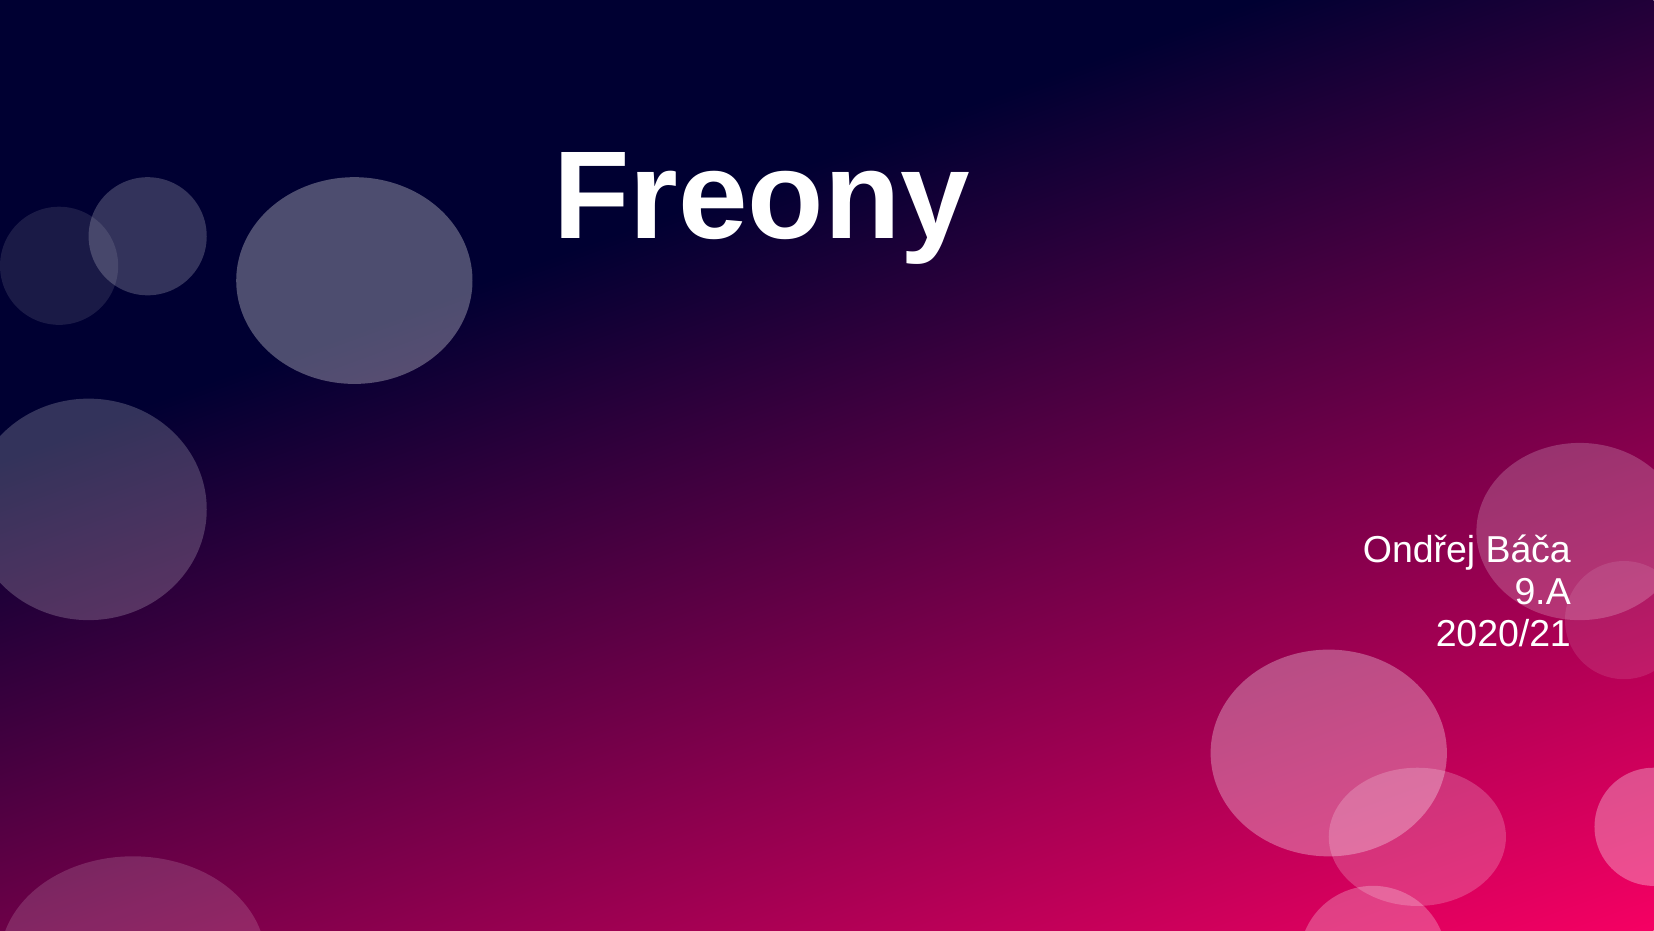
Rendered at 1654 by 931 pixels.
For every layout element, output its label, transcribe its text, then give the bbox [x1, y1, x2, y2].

subtitle Ondřej Báča 9.A 2020/21 [82, 425, 1571, 758]
title Freony [17, 0, 1506, 390]
